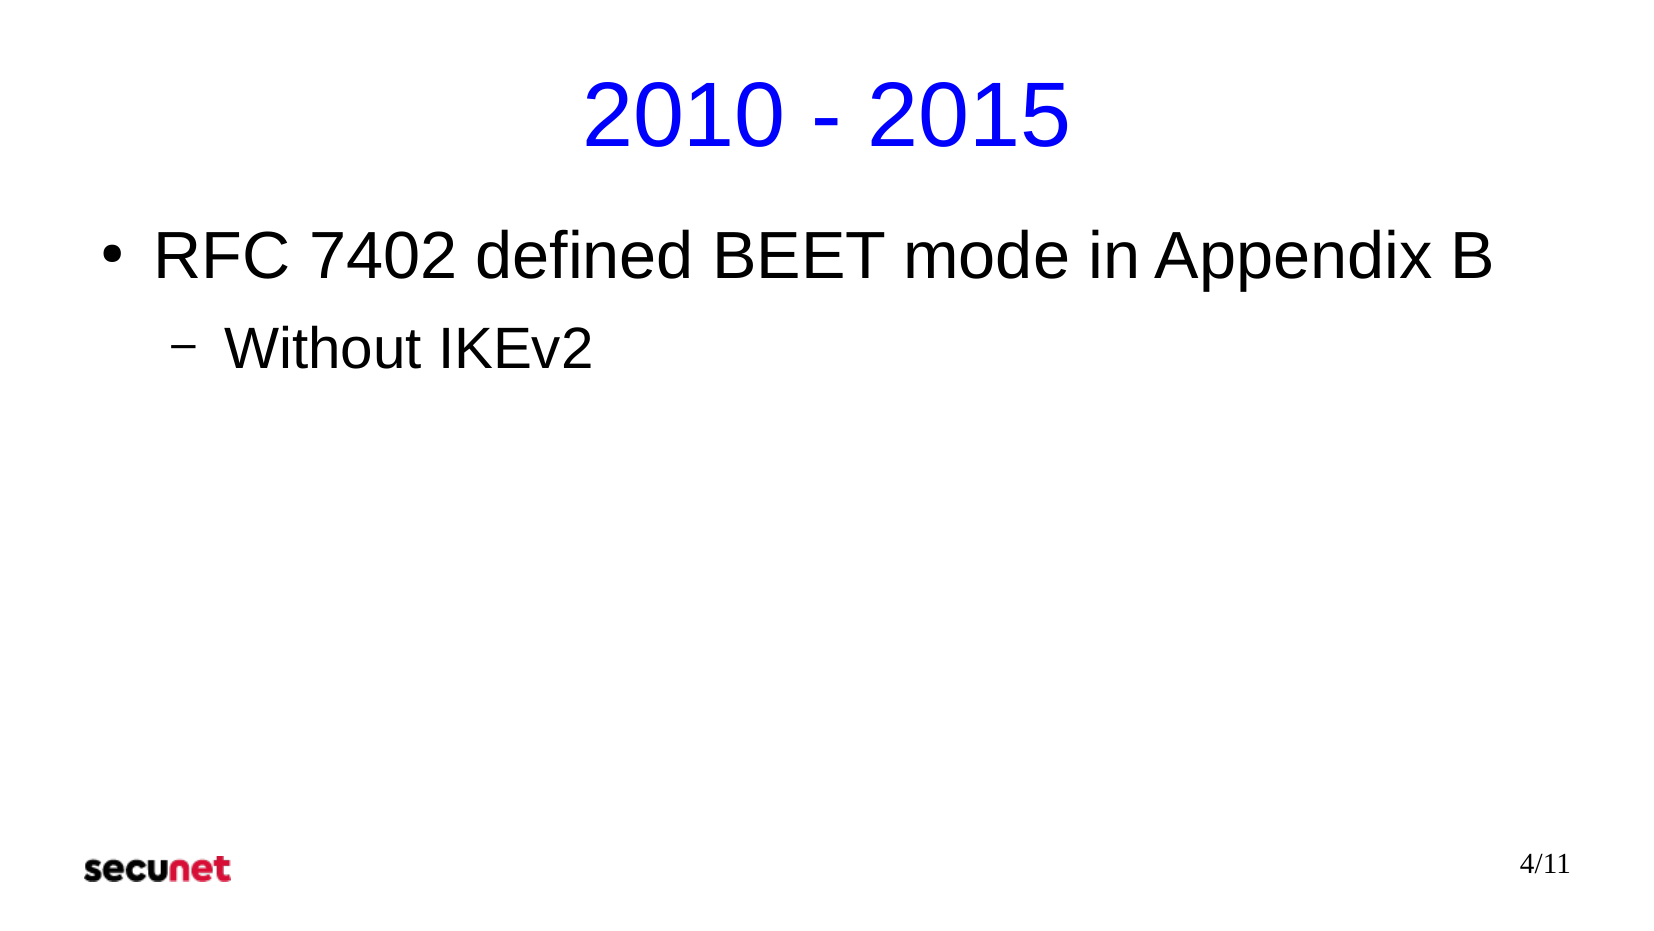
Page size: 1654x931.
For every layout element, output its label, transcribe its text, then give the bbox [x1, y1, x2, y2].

title 2010 - 2015 [82, 37, 1571, 193]
picture [84, 856, 231, 882]
list RFC 7402 defined BEET mode in Appendix B Without IKEv2 [82, 217, 1571, 758]
